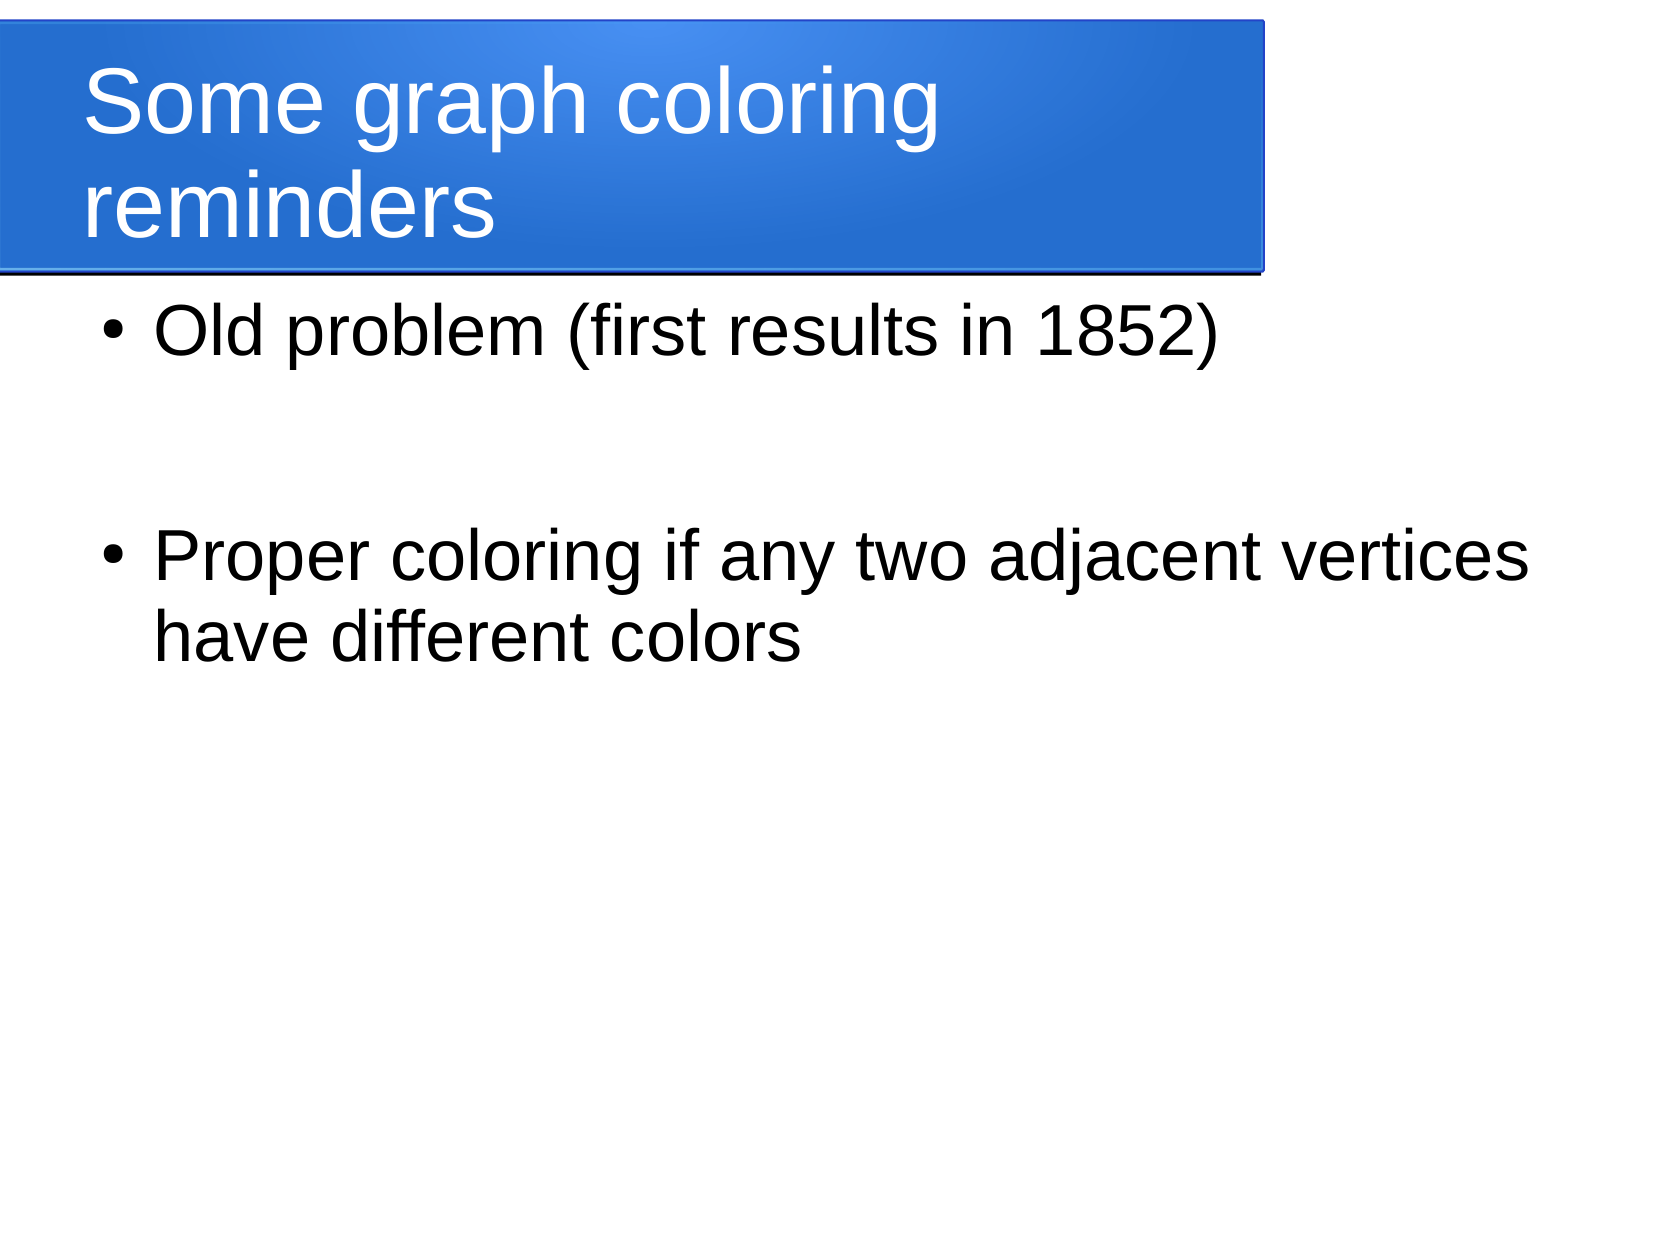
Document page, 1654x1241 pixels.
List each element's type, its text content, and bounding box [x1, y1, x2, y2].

list Old problem (first results in 1852) Proper coloring if any two adjacent vertices have different colors [82, 290, 1538, 1088]
title Some graph coloring reminders [82, 48, 1250, 258]
